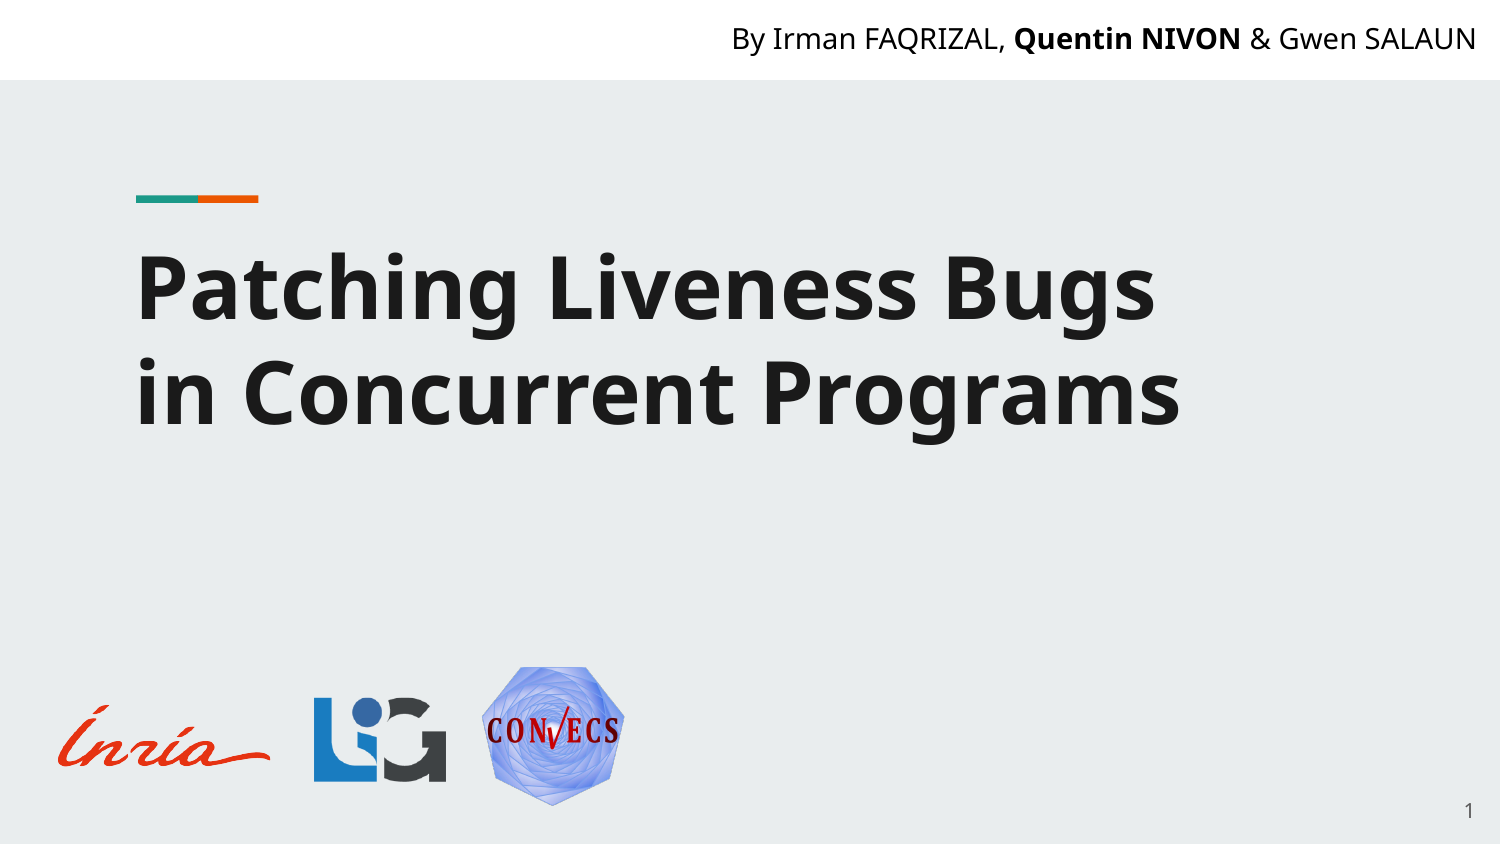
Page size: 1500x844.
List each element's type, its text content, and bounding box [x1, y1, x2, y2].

title Patching Liveness Bugs in Concurrent Programs [119, 216, 1381, 490]
picture [48, 620, 280, 844]
slide_number <numéro> [1400, 779, 1491, 844]
text_box By Irman FAQRIZAL, Quentin NIVON & Gwen SALAUN [716, 5, 1500, 71]
picture [314, 691, 446, 782]
picture [481, 666, 625, 806]
